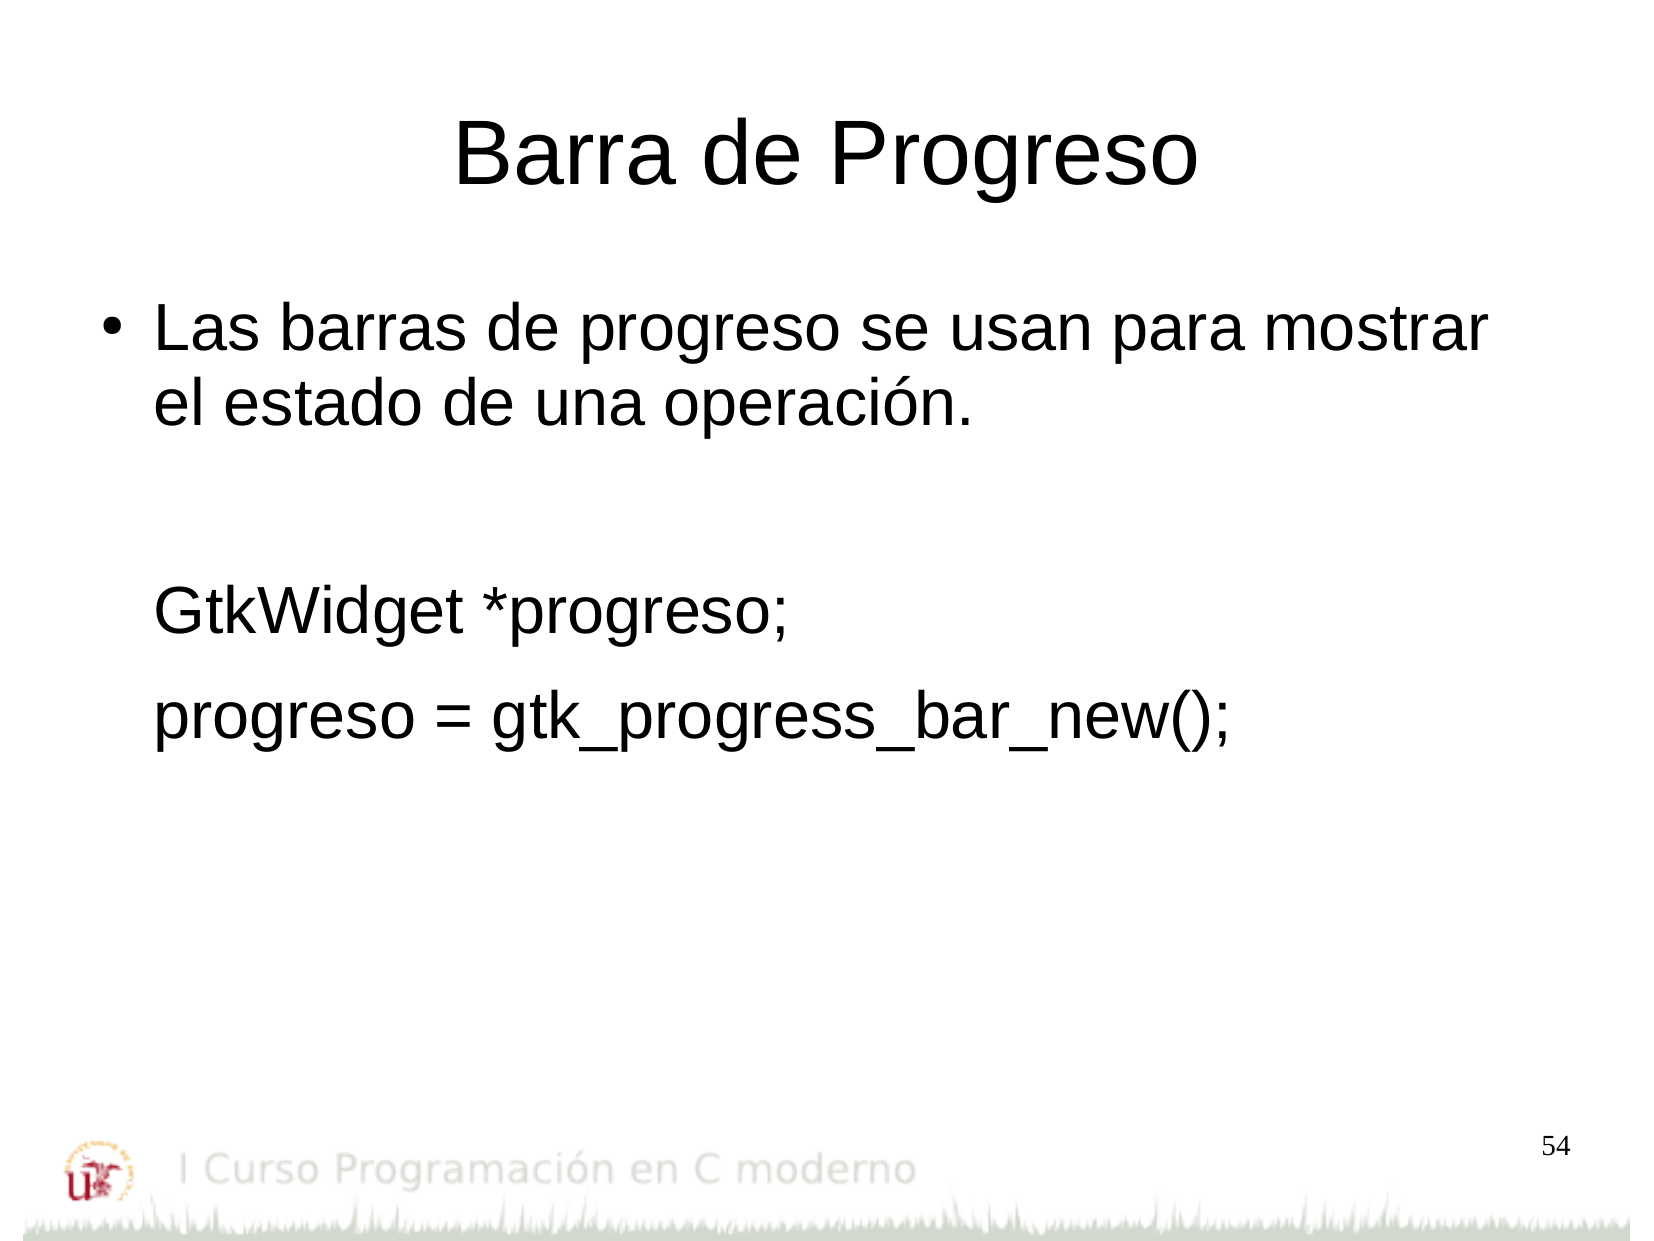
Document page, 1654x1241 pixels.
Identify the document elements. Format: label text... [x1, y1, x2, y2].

picture [23, 1136, 1630, 1241]
list Las barras de progreso se usan para mostrar el estado de una operación. GtkWidget *progreso; progreso = gtk_progress_bar_new(); [82, 290, 1538, 1010]
title Barra de Progreso [82, 49, 1571, 257]
